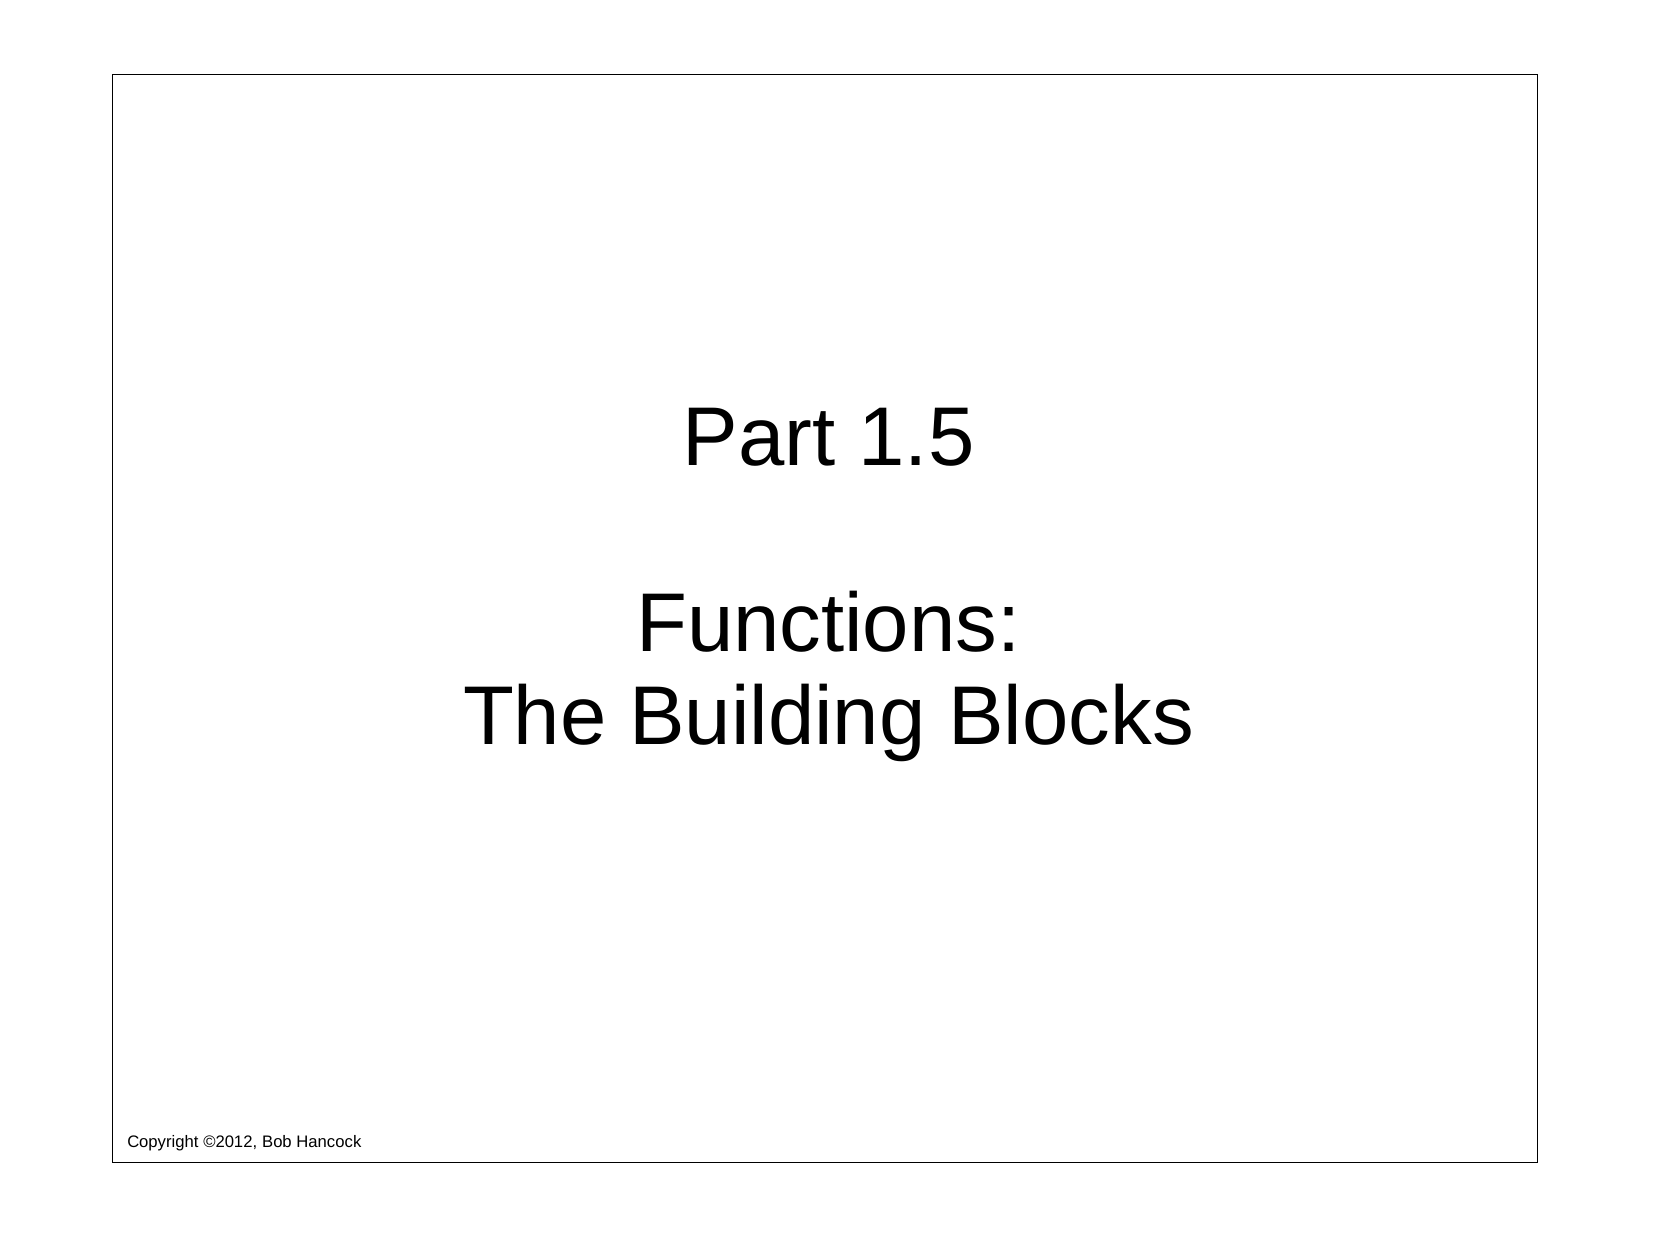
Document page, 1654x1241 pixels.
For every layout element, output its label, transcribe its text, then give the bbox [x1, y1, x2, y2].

text_box Copyright ©2012, Bob Hancock [112, 1125, 377, 1159]
subtitle Part 1.5 Functions: The Building Blocks [251, 164, 1407, 1099]
